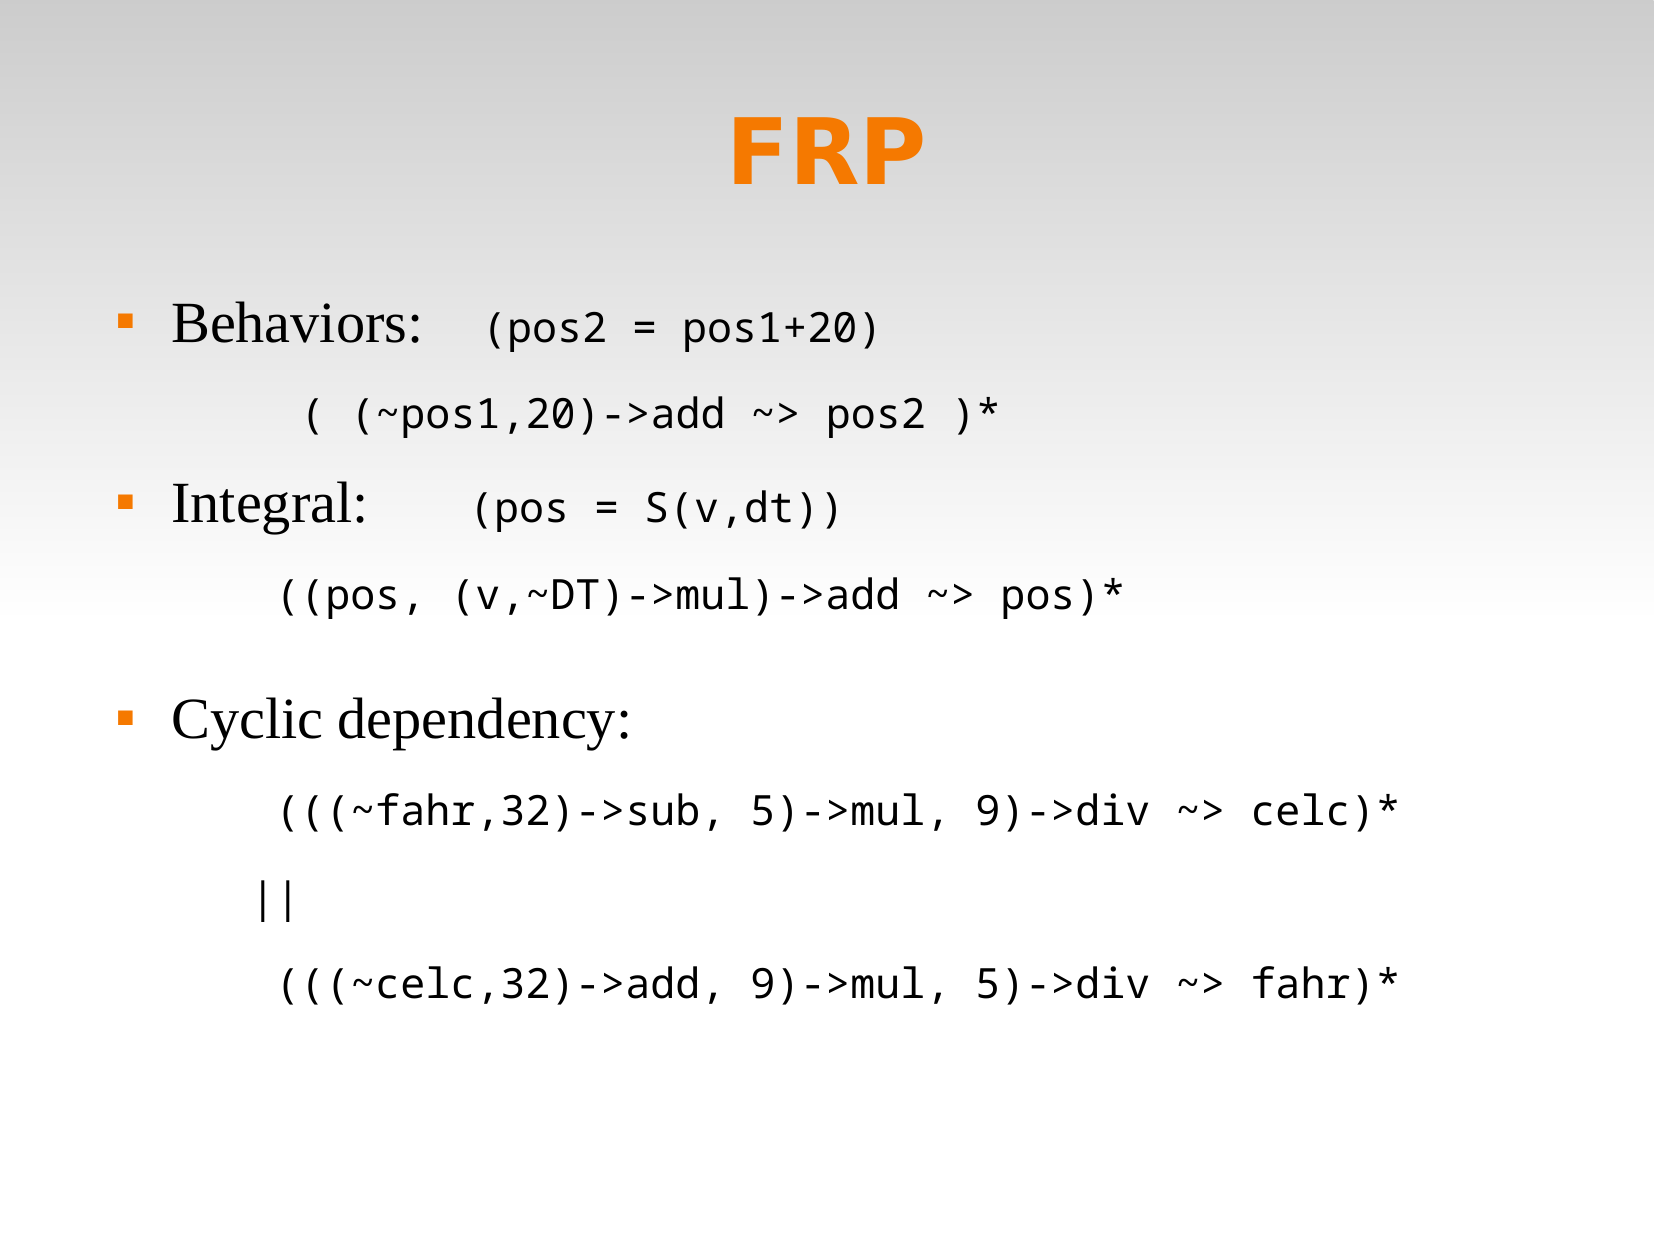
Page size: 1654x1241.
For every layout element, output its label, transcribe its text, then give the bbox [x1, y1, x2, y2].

list Behaviors: (pos2 = pos1+20) ( (~pos1,20)->add ~> pos2 )* Integral: (pos = S(v,dt)) ((pos, (v,~DT)->mul)->add ~> pos)* Cyclic dependency: (((~fahr,32)->sub, 5)->mul, 9)->div ~> celc)* || (((~celc,32)->add, 9)->mul, 5)->div ~> fahr)* [82, 290, 1571, 1094]
title FRP [82, 56, 1571, 250]
